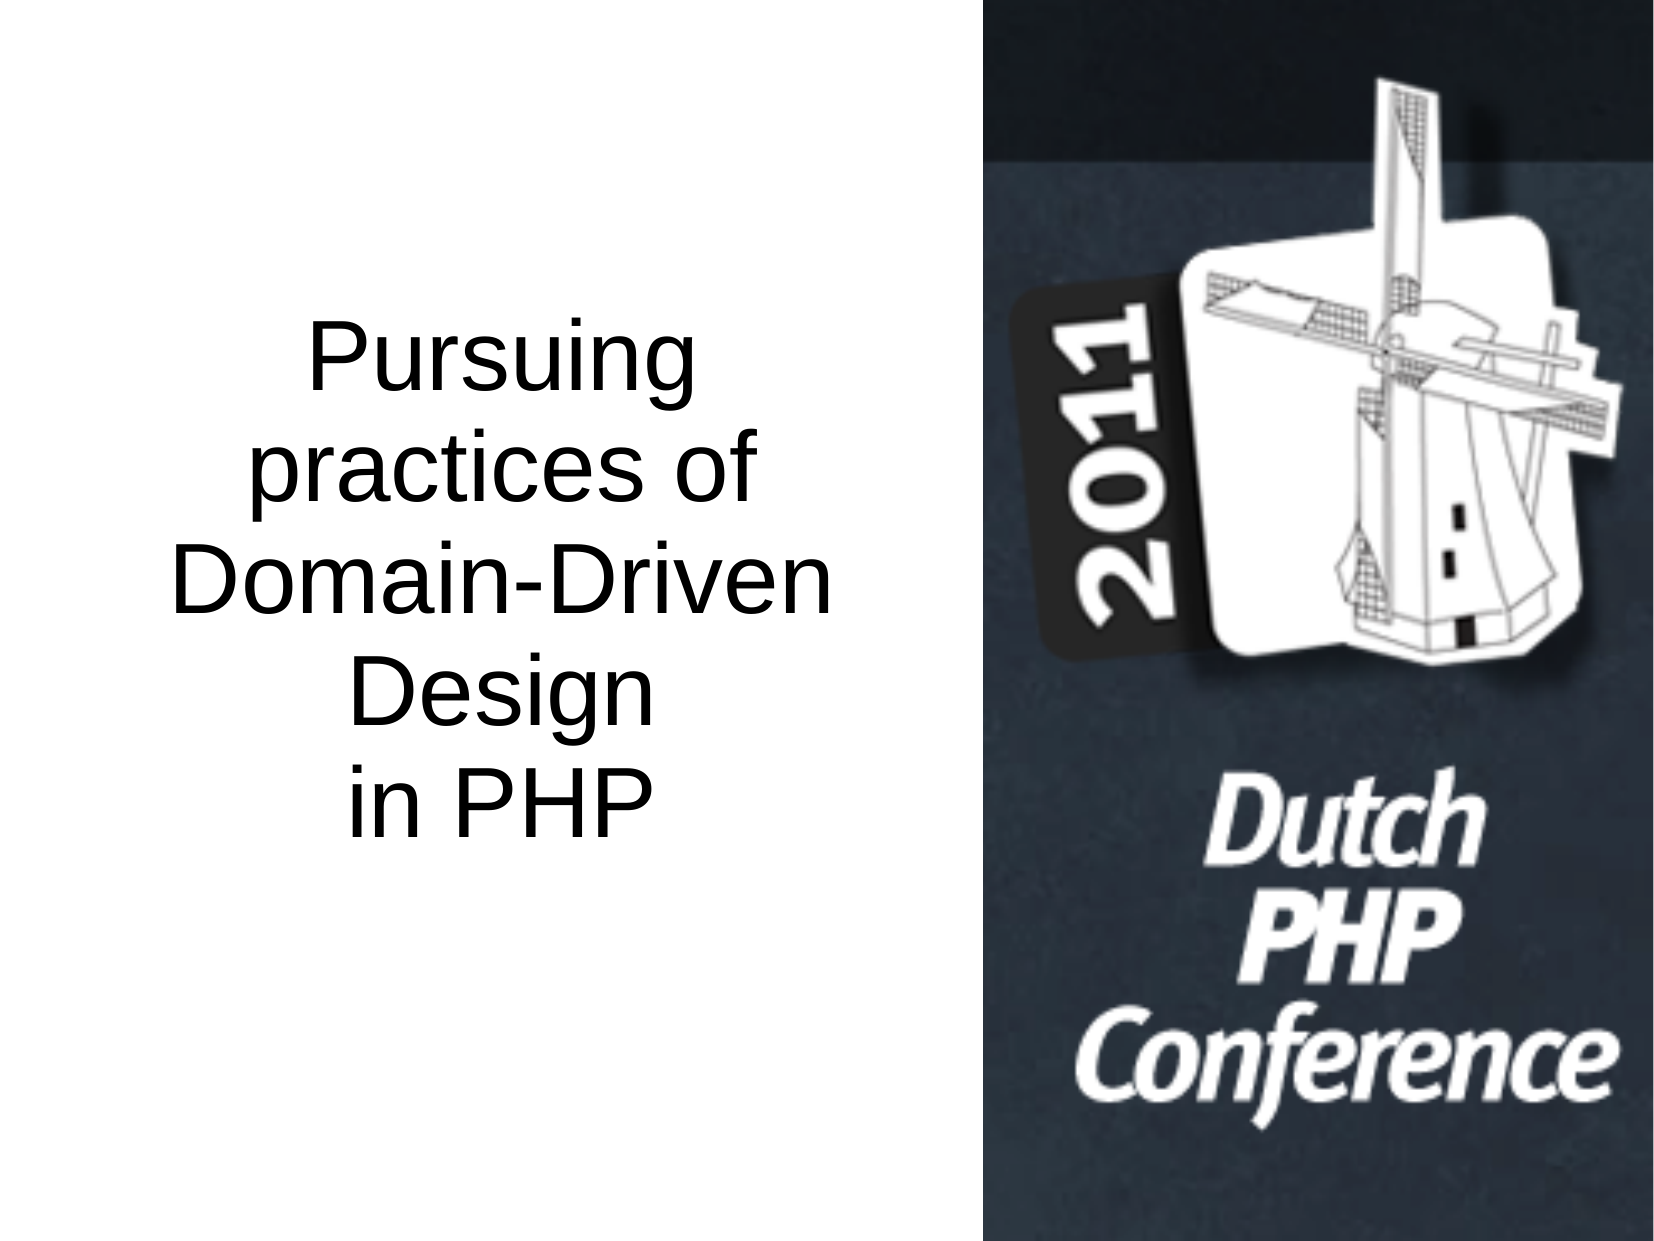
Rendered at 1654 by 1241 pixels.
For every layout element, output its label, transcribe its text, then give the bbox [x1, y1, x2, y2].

picture [983, 0, 1654, 1241]
subtitle Pursuing practices of Domain-Driven Design in PHP [121, 49, 883, 1109]
